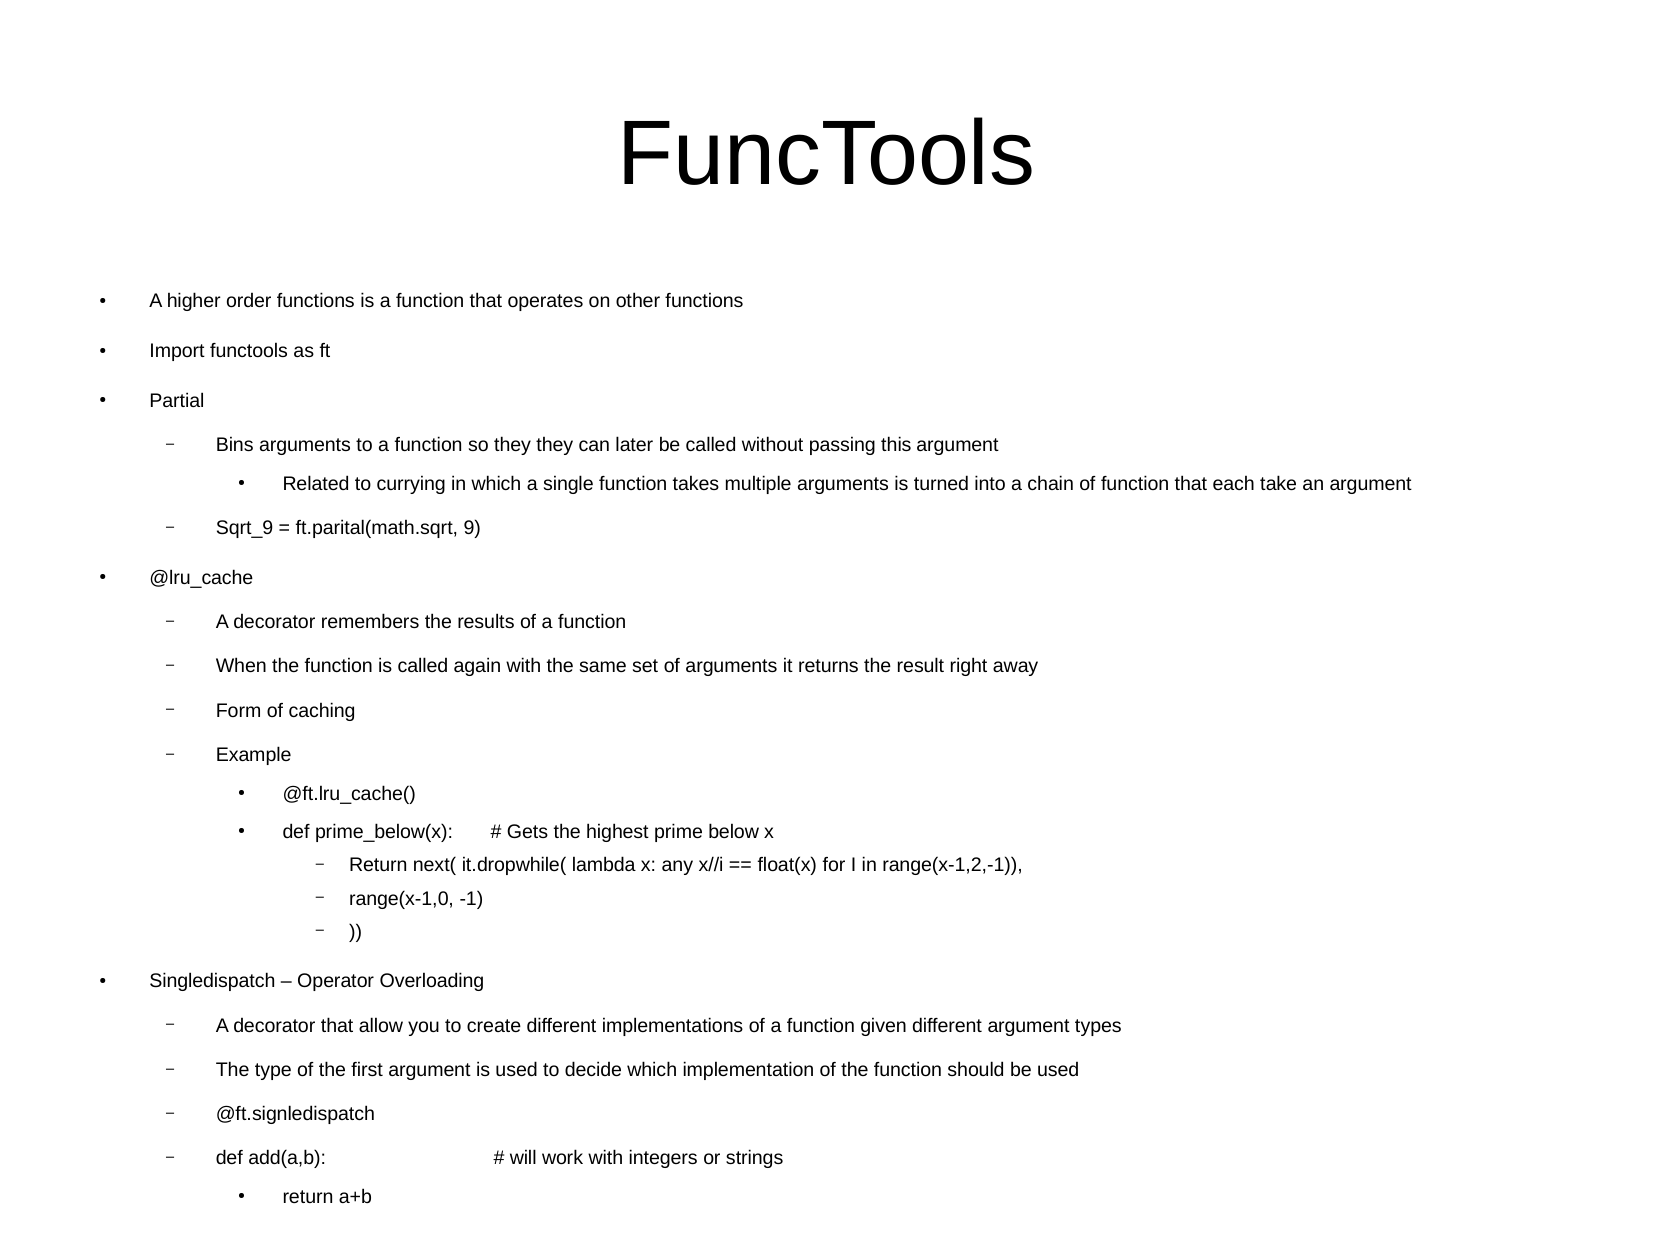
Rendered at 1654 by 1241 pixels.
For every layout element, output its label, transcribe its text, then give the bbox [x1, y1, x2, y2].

title FuncTools [82, 49, 1571, 257]
list A higher order functions is a function that operates on other functions Import functools as ft Partial Bins arguments to a function so they they can later be called without passing this argument Related to currying in which a single function takes multiple arguments is turned into a chain of function that each take an argument Sqrt_9 = ft.parital(math.sqrt, 9) @lru_cache A decorator remembers the results of a function When the function is called again with the same set of arguments it returns the result right away Form of caching Example @ft.lru_cache() def prime_below(x): # Gets the highest prime below x Return next( it.dropwhile( lambda x: any x//i == float(x) for I in range(x-1,2,-1)), range(x-1,0, -1) )) Singledispatch – Operator Overloading A decorator that allow you to create different implementations of a function given different argument types The type of the first argument is used to decide which implementation of the function should be used @ft.signledispatch def add(a,b): # will work with integers or strings return a+b [82, 290, 1583, 1217]
